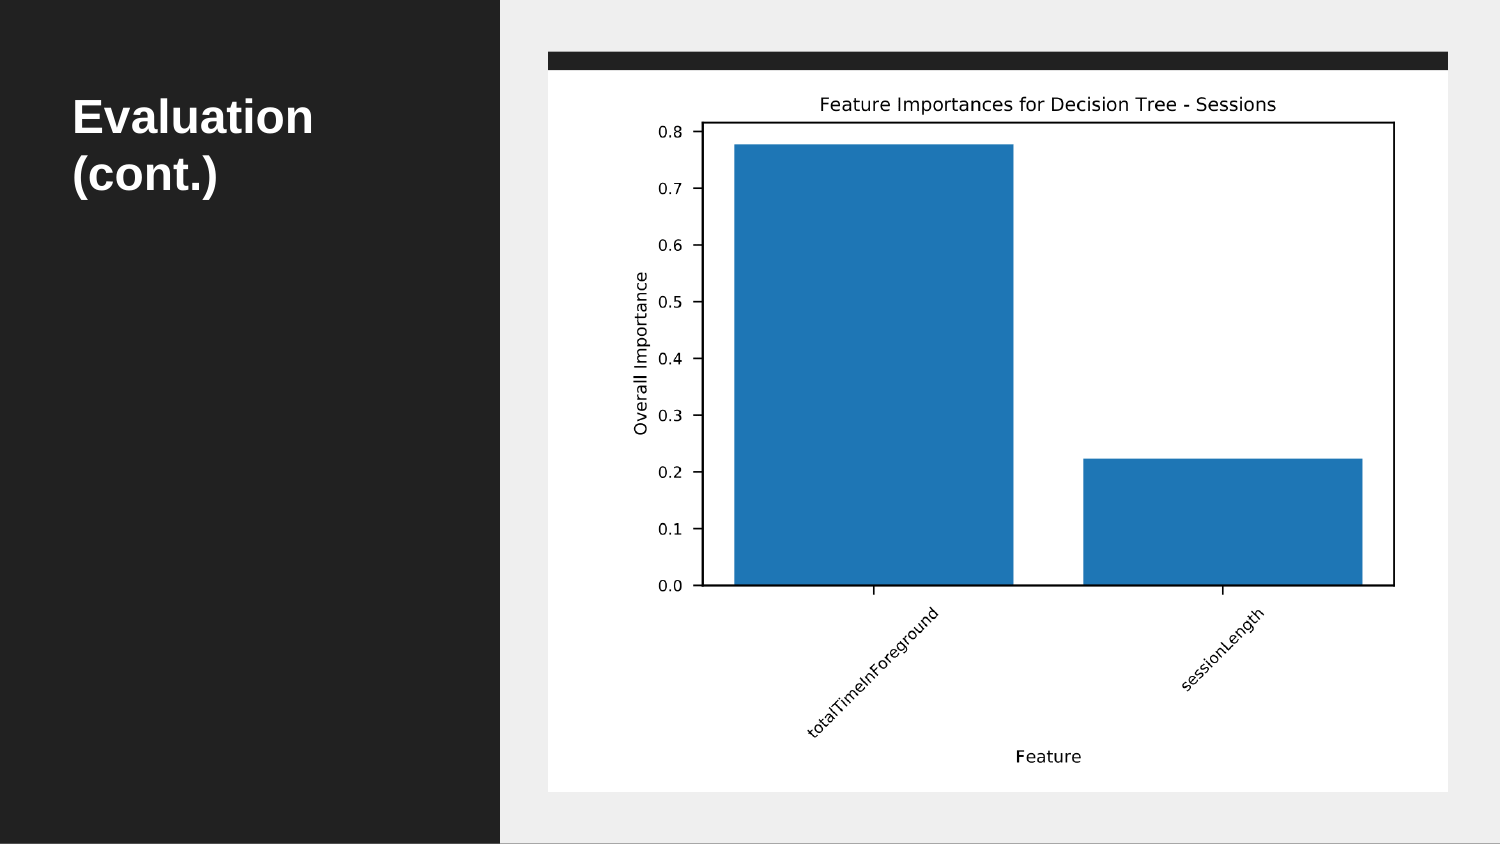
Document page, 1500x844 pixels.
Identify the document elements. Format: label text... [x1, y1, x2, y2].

title Evaluation (cont.) [57, 70, 443, 792]
picture [619, 82, 1408, 780]
